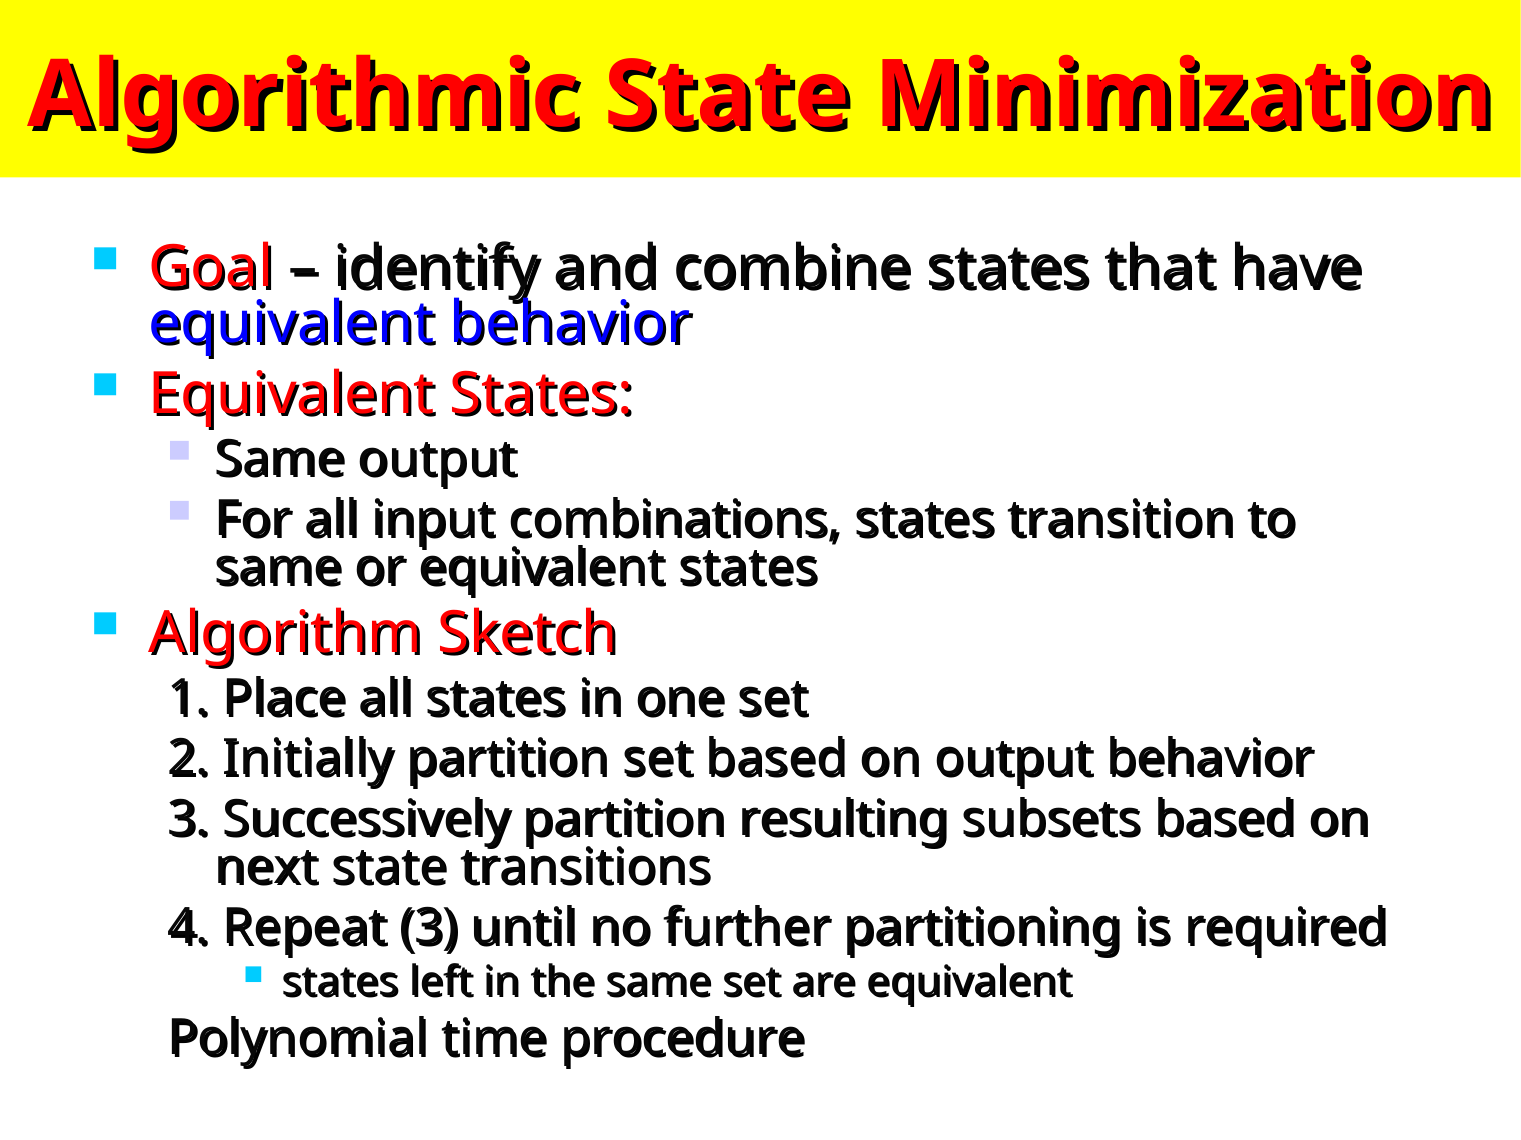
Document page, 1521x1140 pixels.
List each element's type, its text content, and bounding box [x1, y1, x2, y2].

list Goal – identify and combine states that have equivalent behavior Equivalent States: Same output For all input combinations, states transition to same or equivalent states Algorithm Sketch 1. Place all states in one set 2. Initially partition set based on output behavior 3. Successively partition resulting subsets based on next state transitions 4. Repeat (3) until no further partitioning is required states left in the same set are equivalent Polynomial time procedure [76, 234, 1437, 1097]
title Algorithmic State Minimization [0, 0, 1521, 178]
